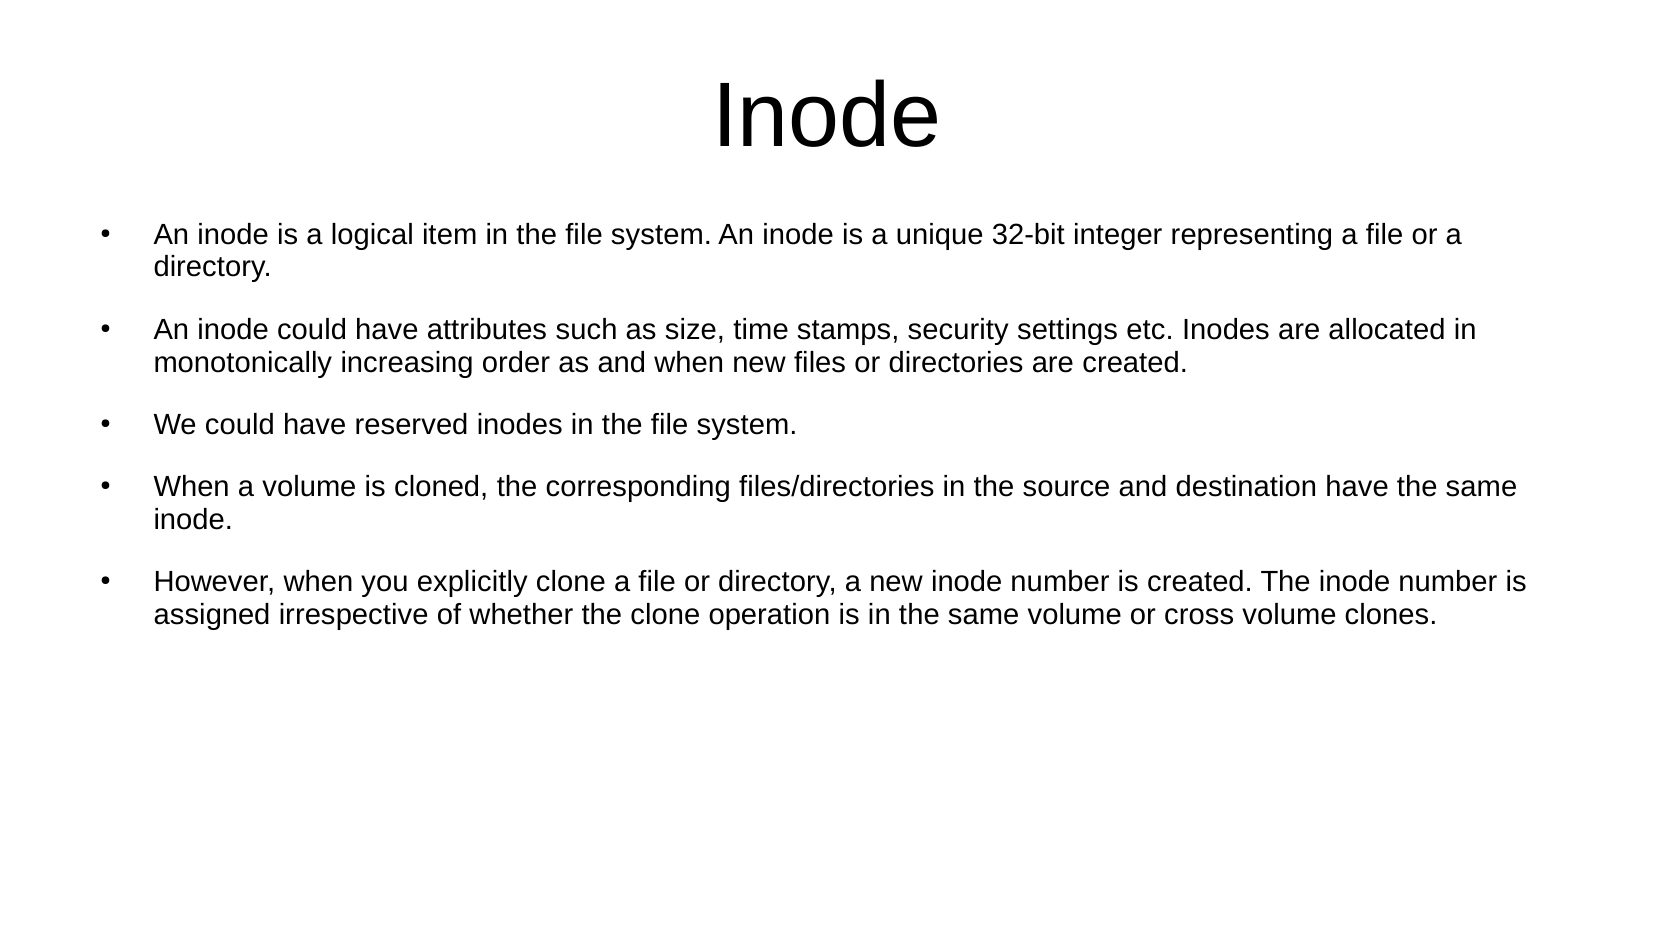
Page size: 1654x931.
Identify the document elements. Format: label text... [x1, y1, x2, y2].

title Inode [82, 37, 1571, 193]
list An inode is a logical item in the file system. An inode is a unique 32-bit integer representing a file or a directory. An inode could have attributes such as size, time stamps, security settings etc. Inodes are allocated in monotonically increasing order as and when new files or directories are created. We could have reserved inodes in the file system. When a volume is cloned, the corresponding files/directories in the source and destination have the same inode. However, when you explicitly clone a file or directory, a new inode number is created. The inode number is assigned irrespective of whether the clone operation is in the same volume or cross volume clones. [82, 217, 1571, 758]
